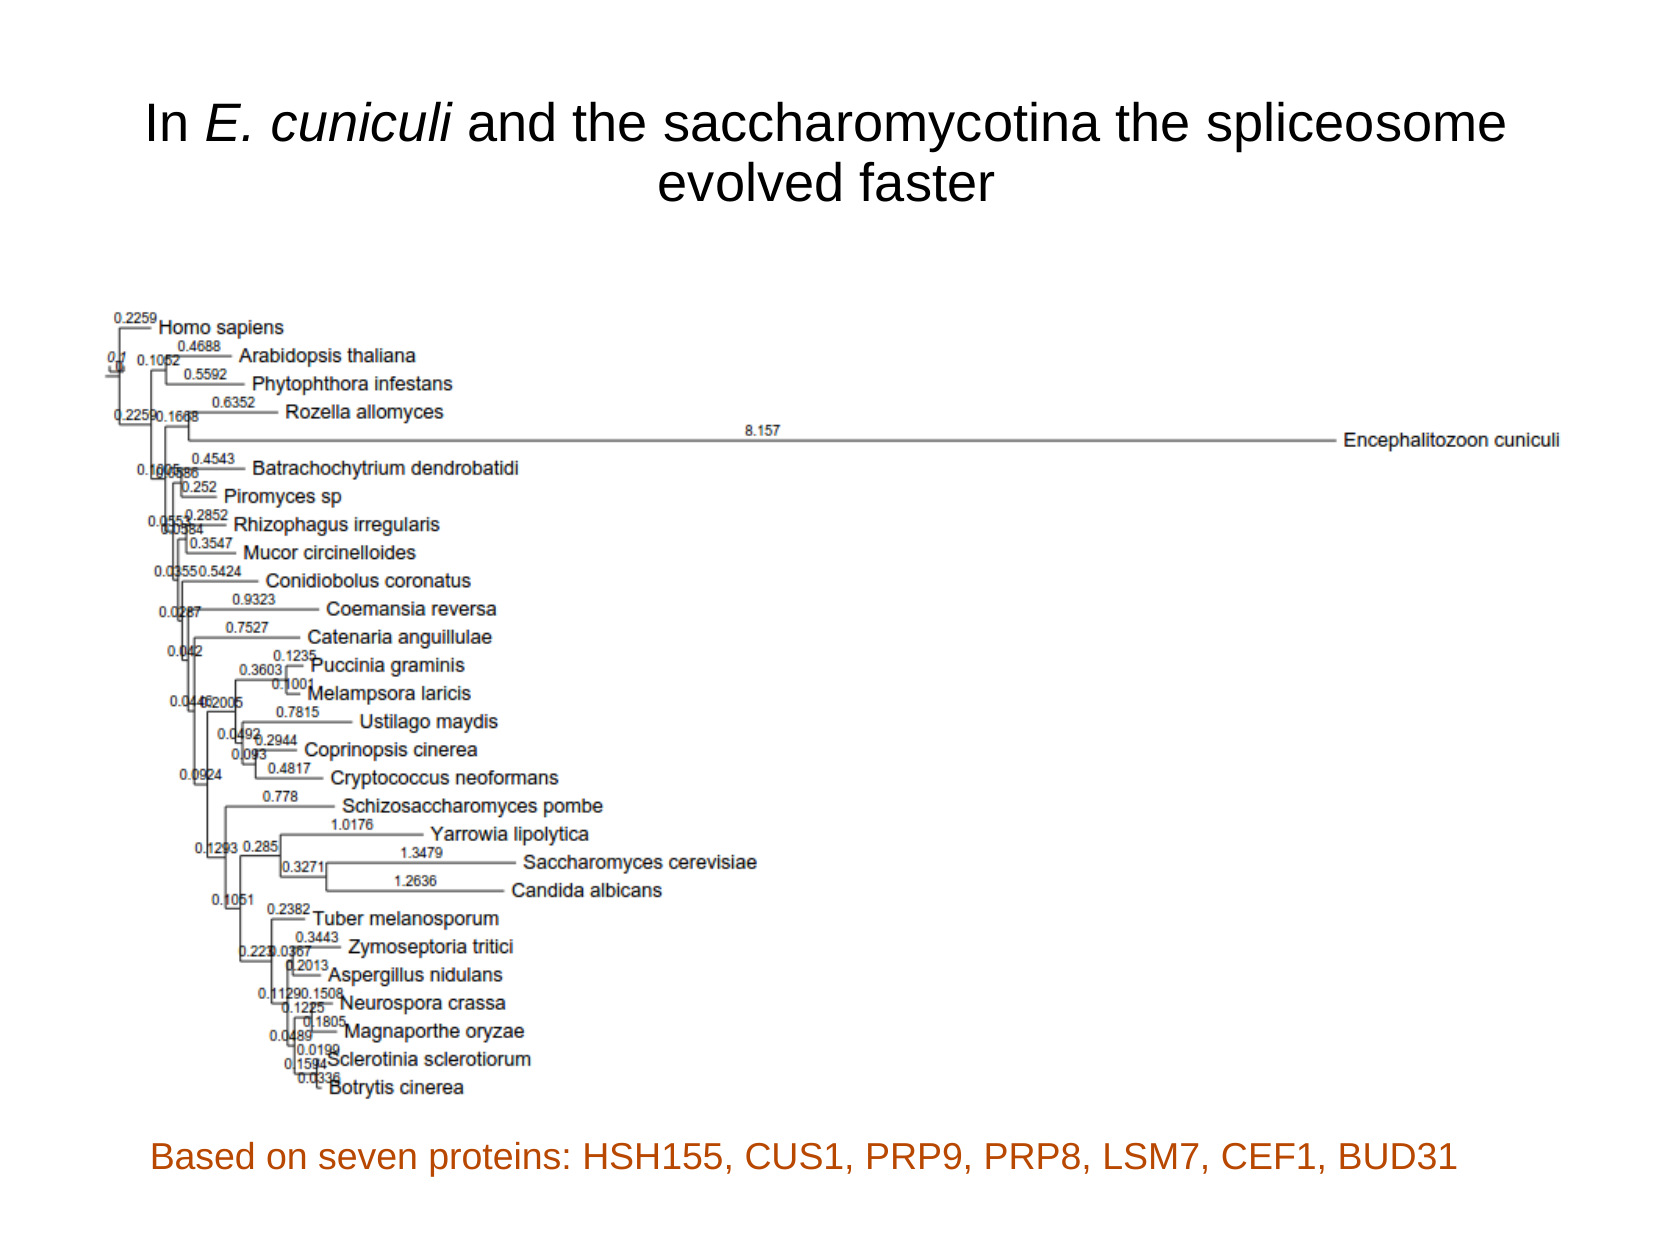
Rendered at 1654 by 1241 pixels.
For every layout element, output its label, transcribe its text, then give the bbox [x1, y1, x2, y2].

title In E. cuniculi and the saccharomycotina the spliceosome evolved faster [82, 49, 1571, 257]
picture [88, 300, 1584, 1136]
text_box Based on seven proteins: HSH155, CUS1, PRP9, PRP8, LSM7, CEF1, BUD31 [135, 1128, 1576, 1186]
